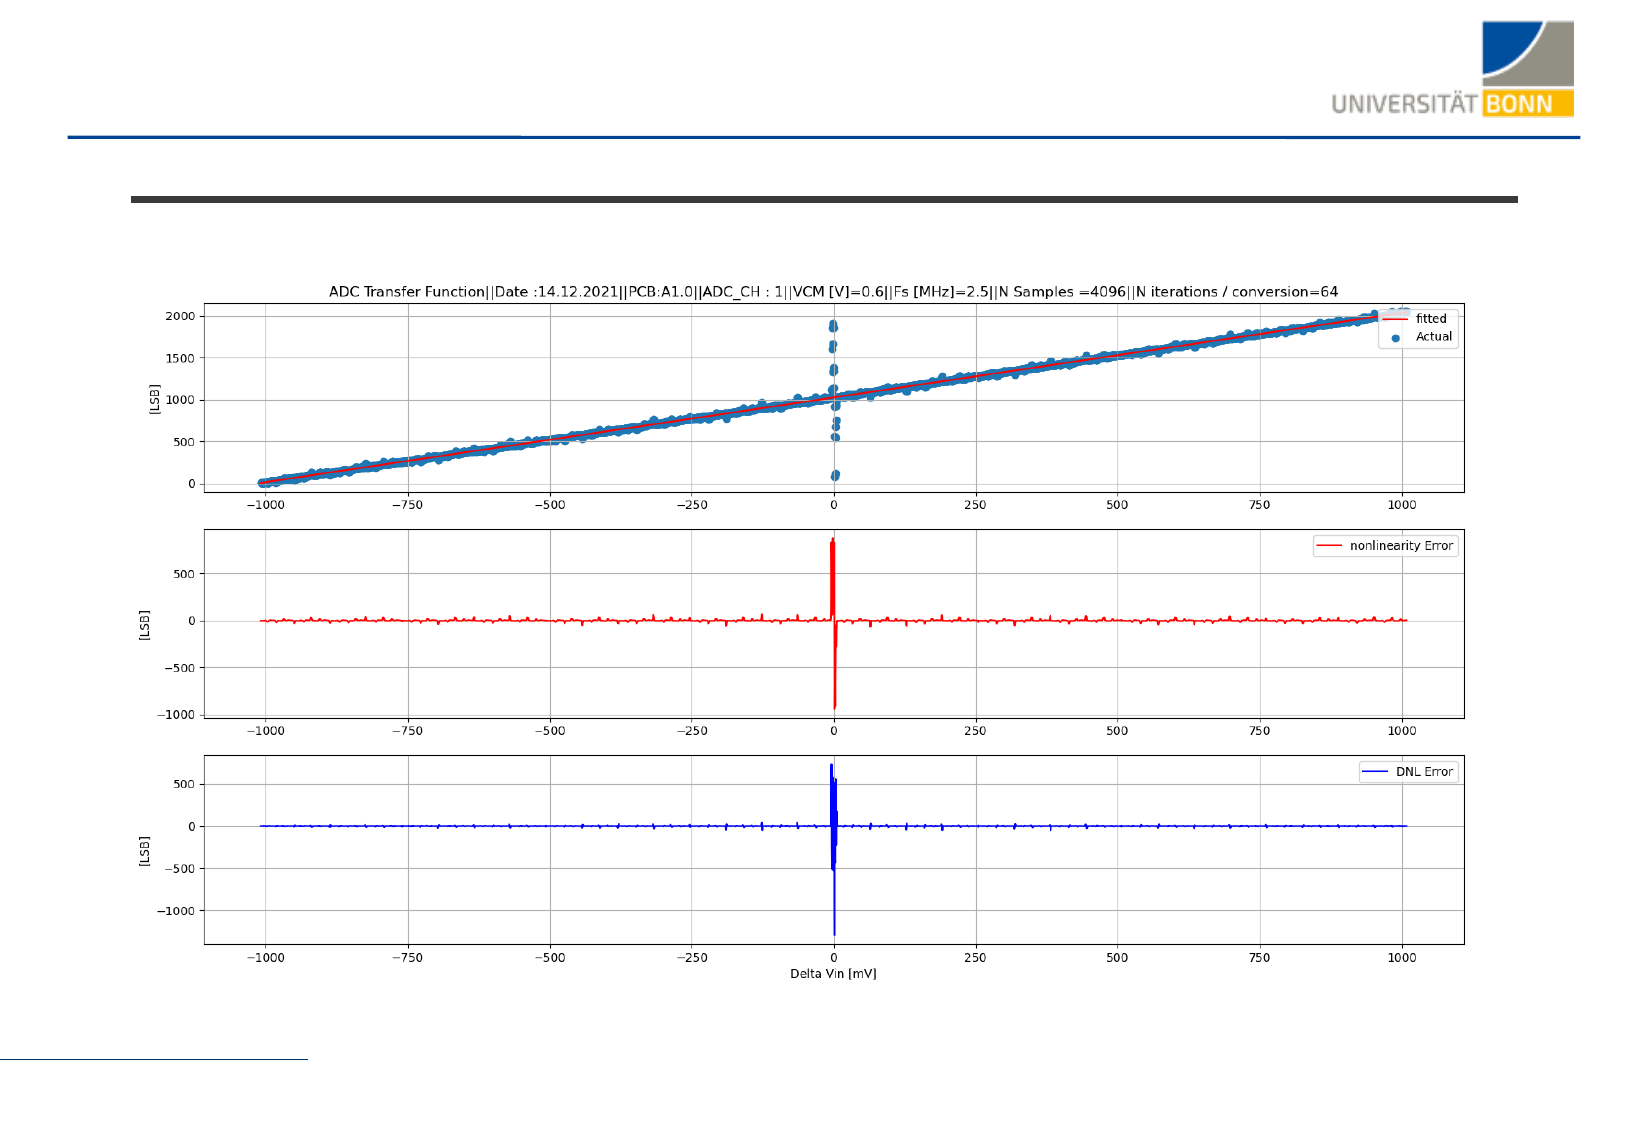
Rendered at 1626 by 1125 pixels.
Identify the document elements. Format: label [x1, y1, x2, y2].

picture [0, 203, 1625, 1036]
chart [81, 160, 1569, 203]
picture [1330, 0, 1574, 137]
